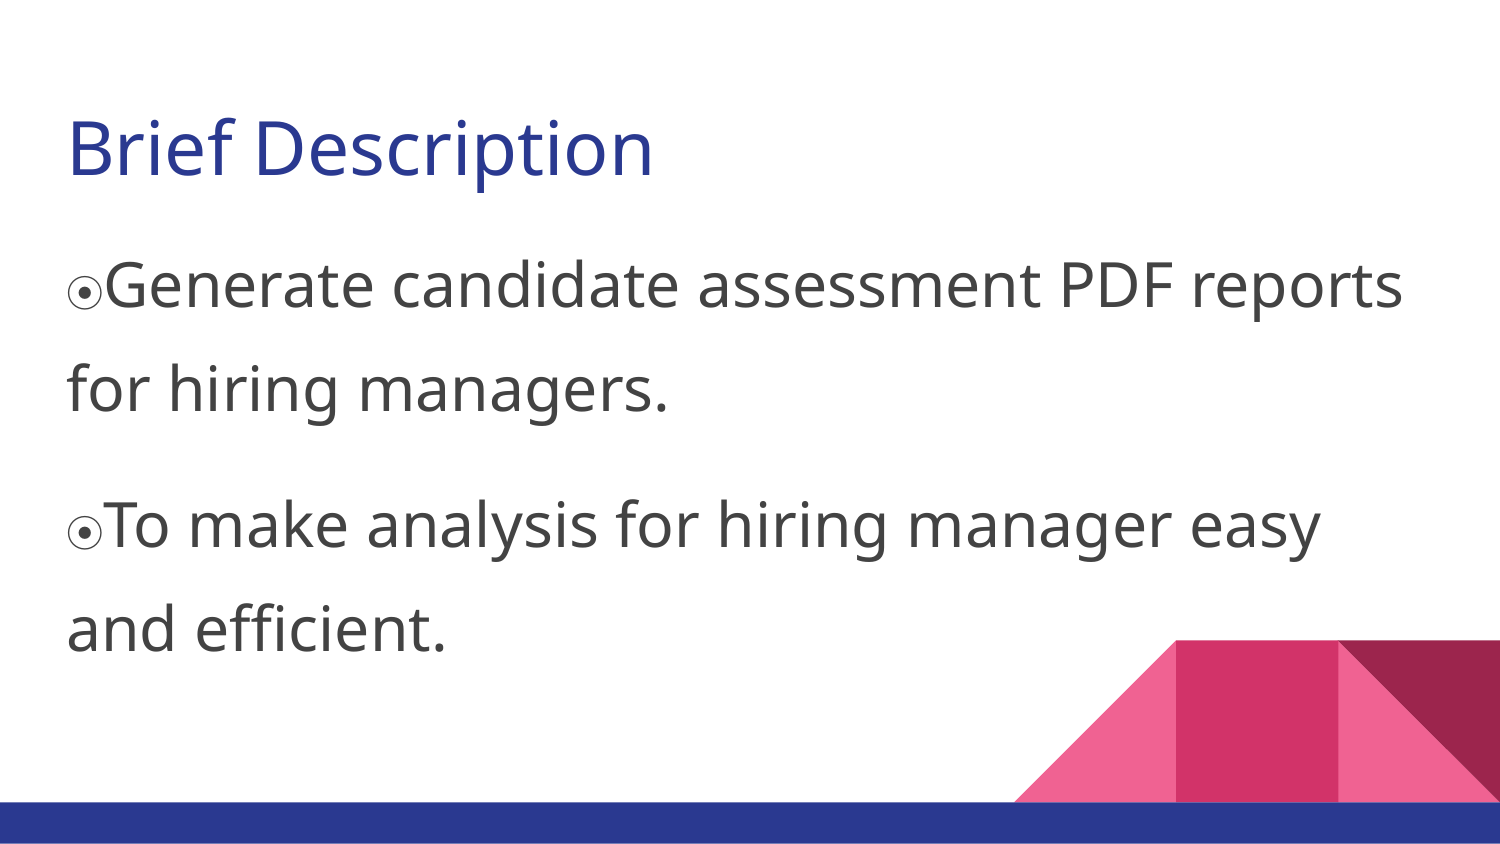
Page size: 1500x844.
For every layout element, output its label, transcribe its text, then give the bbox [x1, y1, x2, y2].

list ⦿Generate candidate assessment PDF reports for hiring managers. ⦿To make analysis for hiring manager easy and efficient. [51, 201, 1449, 750]
title Brief Description [51, 67, 1449, 167]
